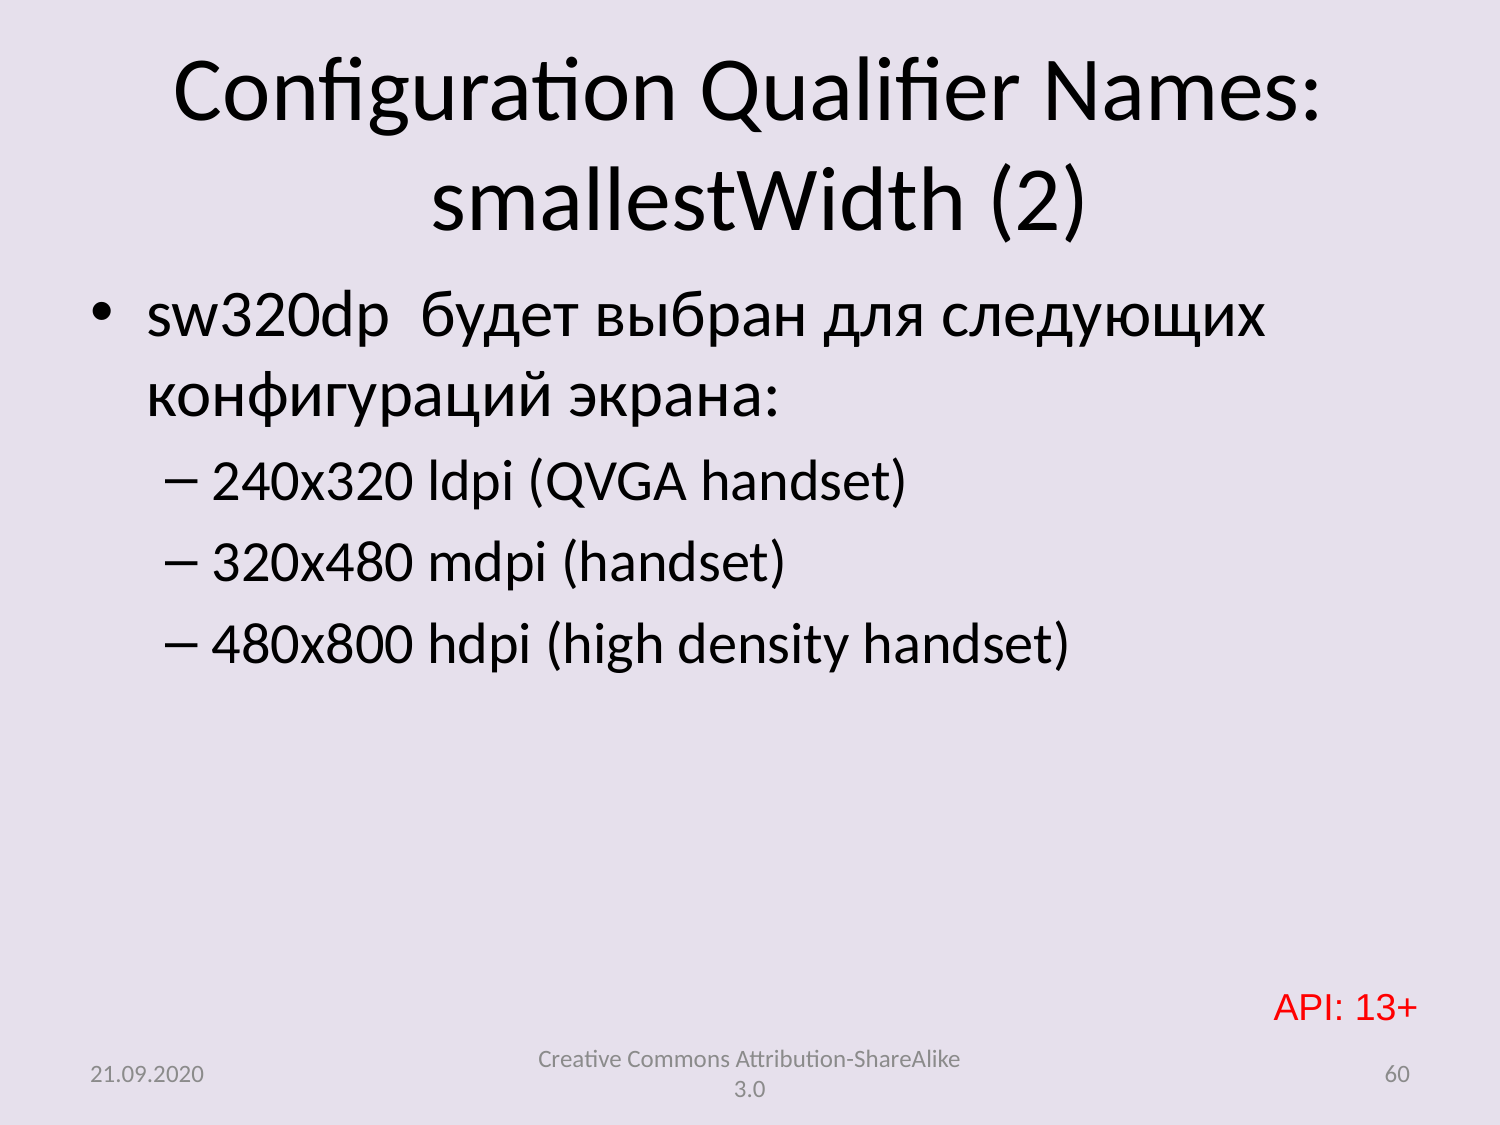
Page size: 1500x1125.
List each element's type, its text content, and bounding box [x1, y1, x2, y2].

list sw320dp будет выбран для следующих конфигураций экрана: 240x320 ldpi (QVGA handset) 320x480 mdpi (handset) 480x800 hdpi (high density handset) [75, 262, 1425, 1005]
title Configuration Qualifier Names: smallestWidth (2) [75, 45, 1425, 233]
text_box API: 13+ [1258, 976, 1434, 1036]
